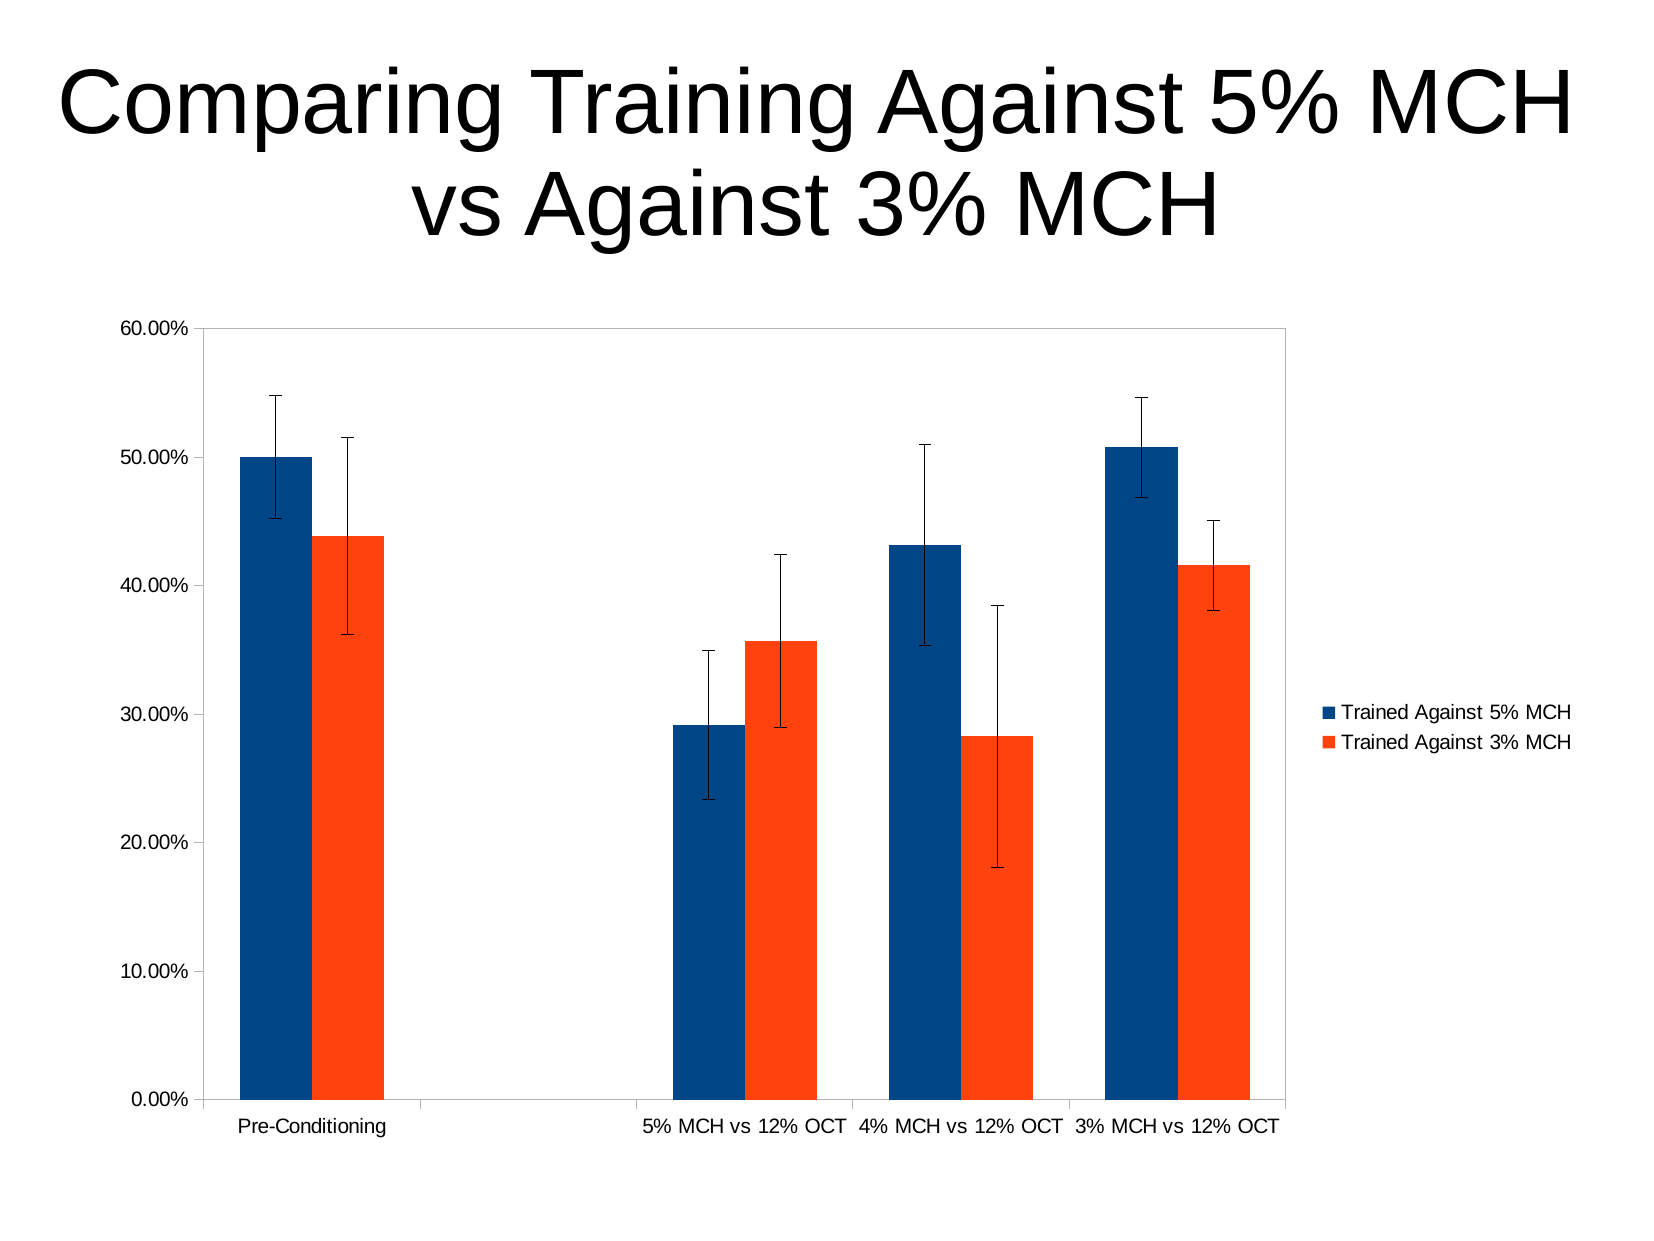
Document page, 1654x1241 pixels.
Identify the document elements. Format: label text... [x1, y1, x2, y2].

title Comparing Training Against 5% MCH vs Against 3% MCH [0, 49, 1636, 257]
chart [90, 300, 1591, 1156]
